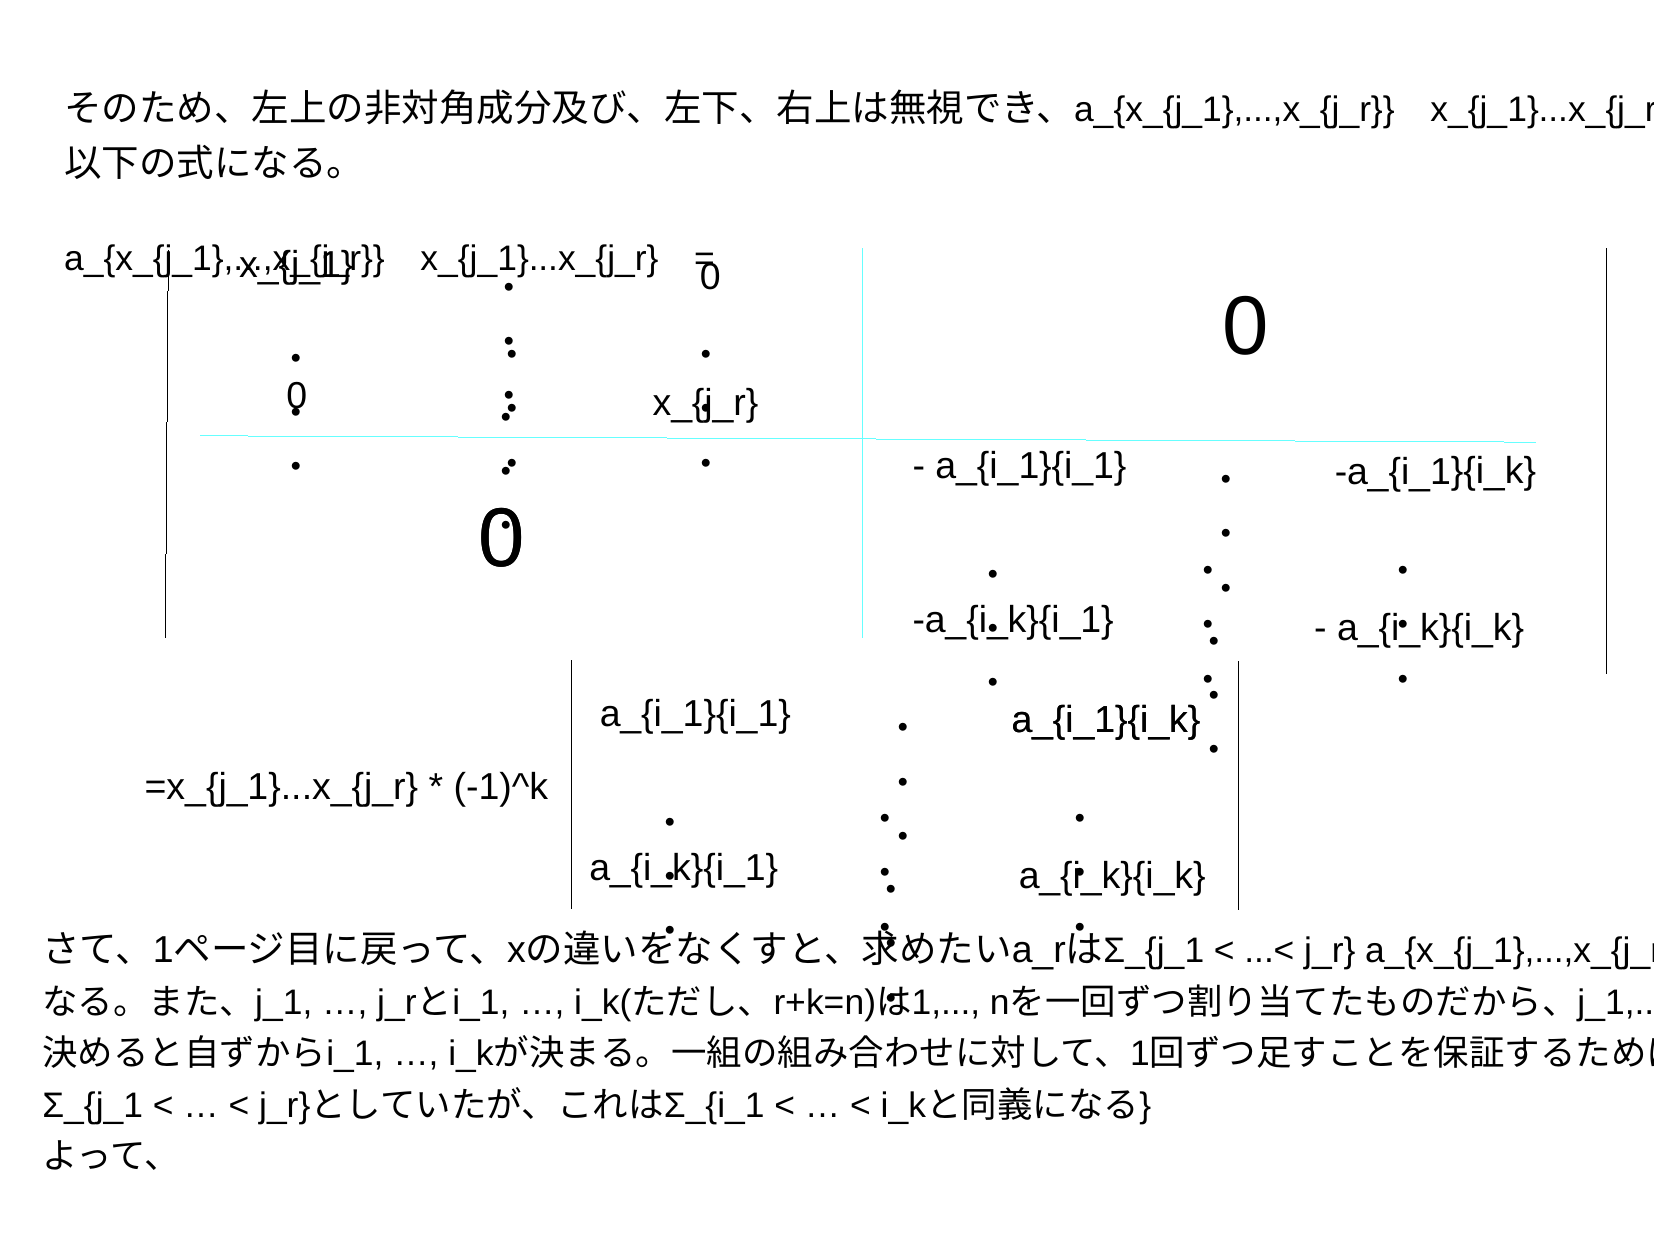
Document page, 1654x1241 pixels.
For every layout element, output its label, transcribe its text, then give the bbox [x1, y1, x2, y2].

text_box 0 [1207, 271, 1300, 380]
text_box ・・・ [478, 317, 570, 375]
text_box 0 [271, 366, 343, 436]
text_box ・・・ [959, 537, 1052, 591]
text_box 0 [463, 484, 556, 593]
text_box -a_{i_1}{i_k} [1319, 442, 1557, 512]
text_box ・・・ [673, 317, 765, 375]
text_box ・・・ [851, 781, 944, 839]
text_box ・・・ [636, 785, 728, 839]
text_box ・・・ [475, 250, 567, 308]
text_box ・・・ [1175, 533, 1267, 591]
text_box a_{i_1}{i_1} [574, 685, 867, 760]
text_box ・・・ [1192, 442, 1285, 500]
text_box ・・・ [869, 690, 962, 748]
text_box x_{j_1} [224, 236, 390, 296]
text_box =x_{j_1}...x_{j_r} * (-1)^k [129, 758, 563, 815]
text_box x_{j_r} [637, 374, 827, 436]
text_box 0 [685, 248, 745, 317]
text_box そのため、左上の非対角成分及び、左下、右上は無視でき、a_{x_{j_1},...,x_{j_r}} x_{j_1}...x_{j_r}は 以下の式になる。 a_{x_{j_1},...,x_{j_r}} x_{j_1}...x_{j_r} = [49, 70, 1643, 241]
text_box -a_{i_k}{i_1} [897, 590, 1134, 661]
text_box ・・・ [1046, 781, 1139, 839]
text_box ・・・ [1181, 604, 1273, 662]
text_box a_{i_k}{i_k} [1003, 846, 1297, 911]
text_box ・・・ [857, 852, 950, 910]
text_box ・・・ [1369, 533, 1462, 591]
text_box a_{i_k}{i_1} [574, 838, 811, 909]
text_box a_{i_1}{i_k} [996, 690, 1234, 760]
text_box - a_{i_k}{i_k} [1299, 598, 1592, 674]
text_box ・・・ [262, 321, 355, 378]
text_box さて、1ページ目に戻って、xの違いをなくすと、求めたいa_rはΣ_{j_1 < ...< j_r} a_{x_{j_1},...,x_{j_r}}に なる。また、j_1, …, j_rとi_1, …, i_k(ただし、r+k=n)は1,..., nを一回ずつ割り当てたものだから、j_1,...j_rを 決めると自ずからi_1, …, i_kが決まる。一組の組み合わせに対して、1回ずつ足すことを保証するために、 Σ_{j_1 < … < j_r}としていたが、これはΣ_{i_1 < … < i_kと同義になる} よって、 [27, 911, 1630, 1123]
text_box - a_{i_1}{i_1} [897, 437, 1190, 512]
text_box ・・・ [472, 380, 564, 437]
